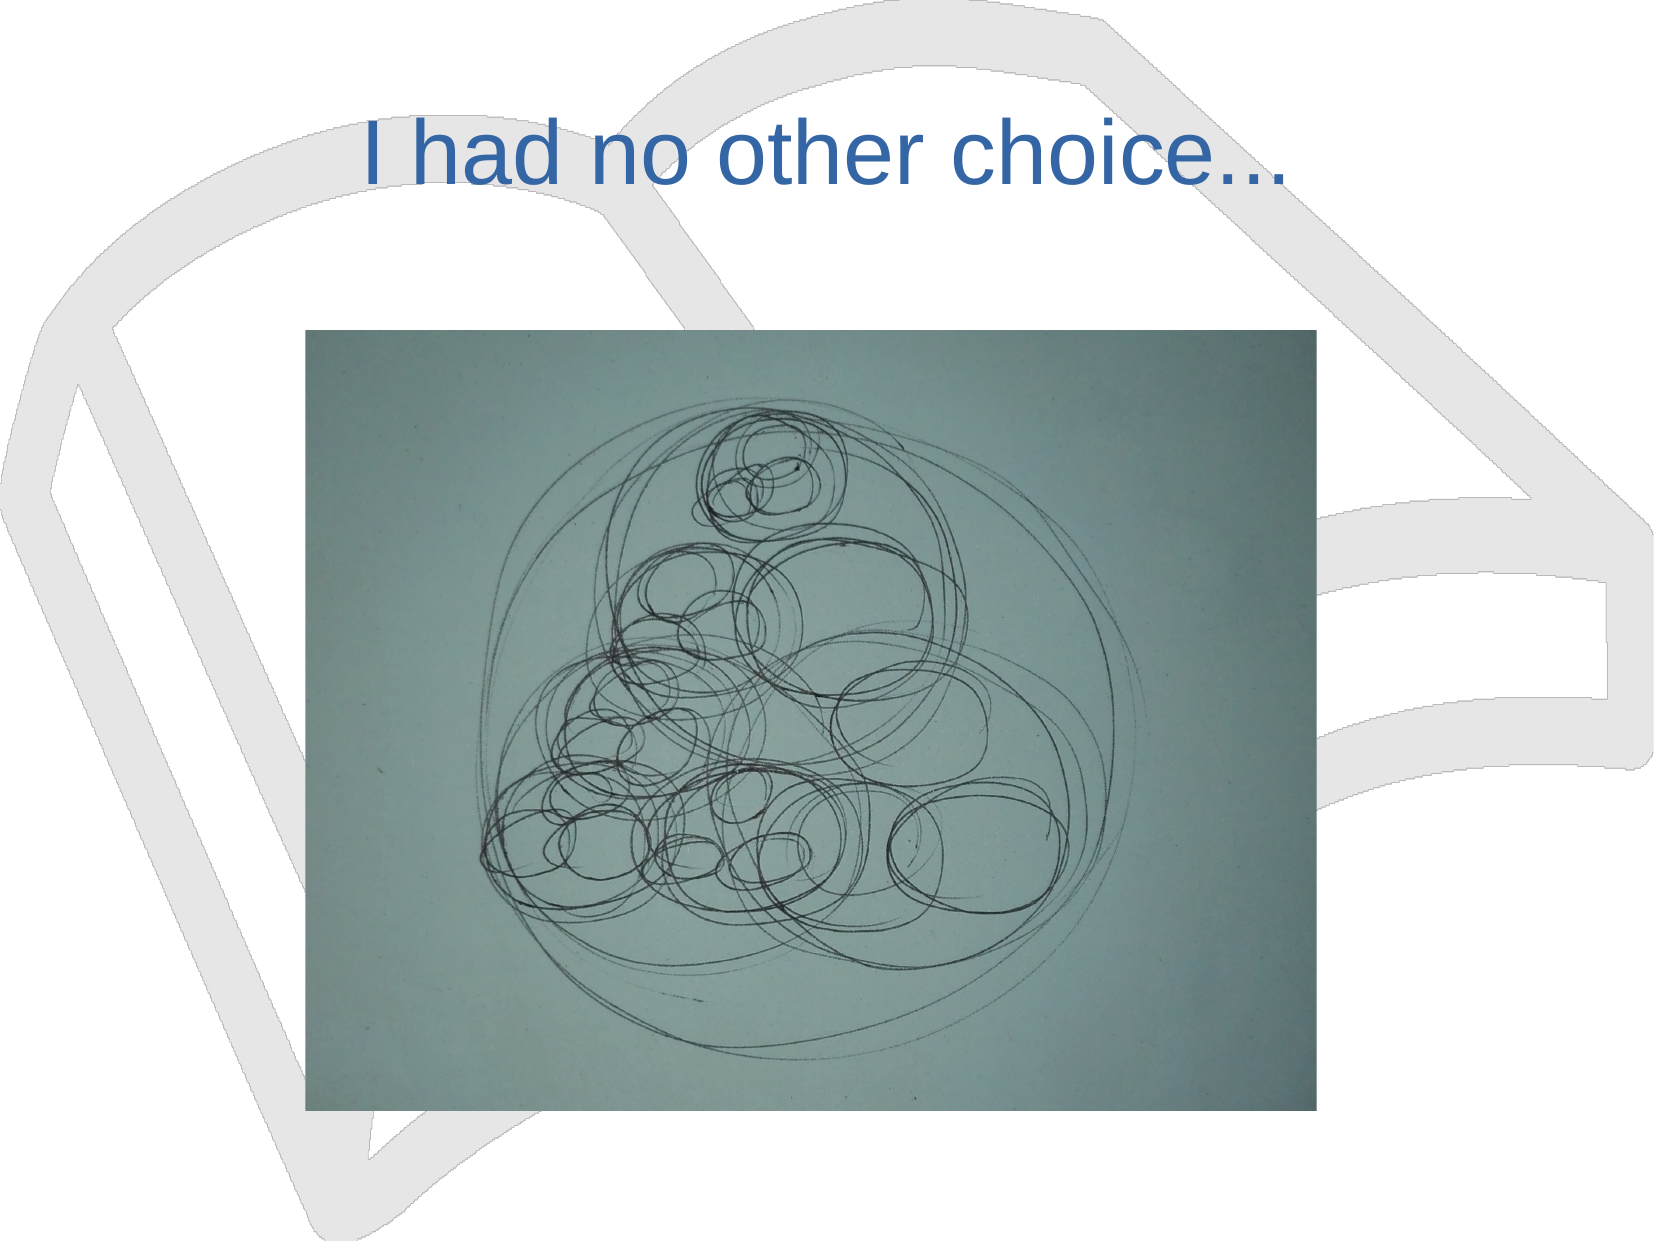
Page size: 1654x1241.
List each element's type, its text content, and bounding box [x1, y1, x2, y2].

picture [0, 0, 1654, 1241]
title I had no other choice... [82, 49, 1571, 257]
